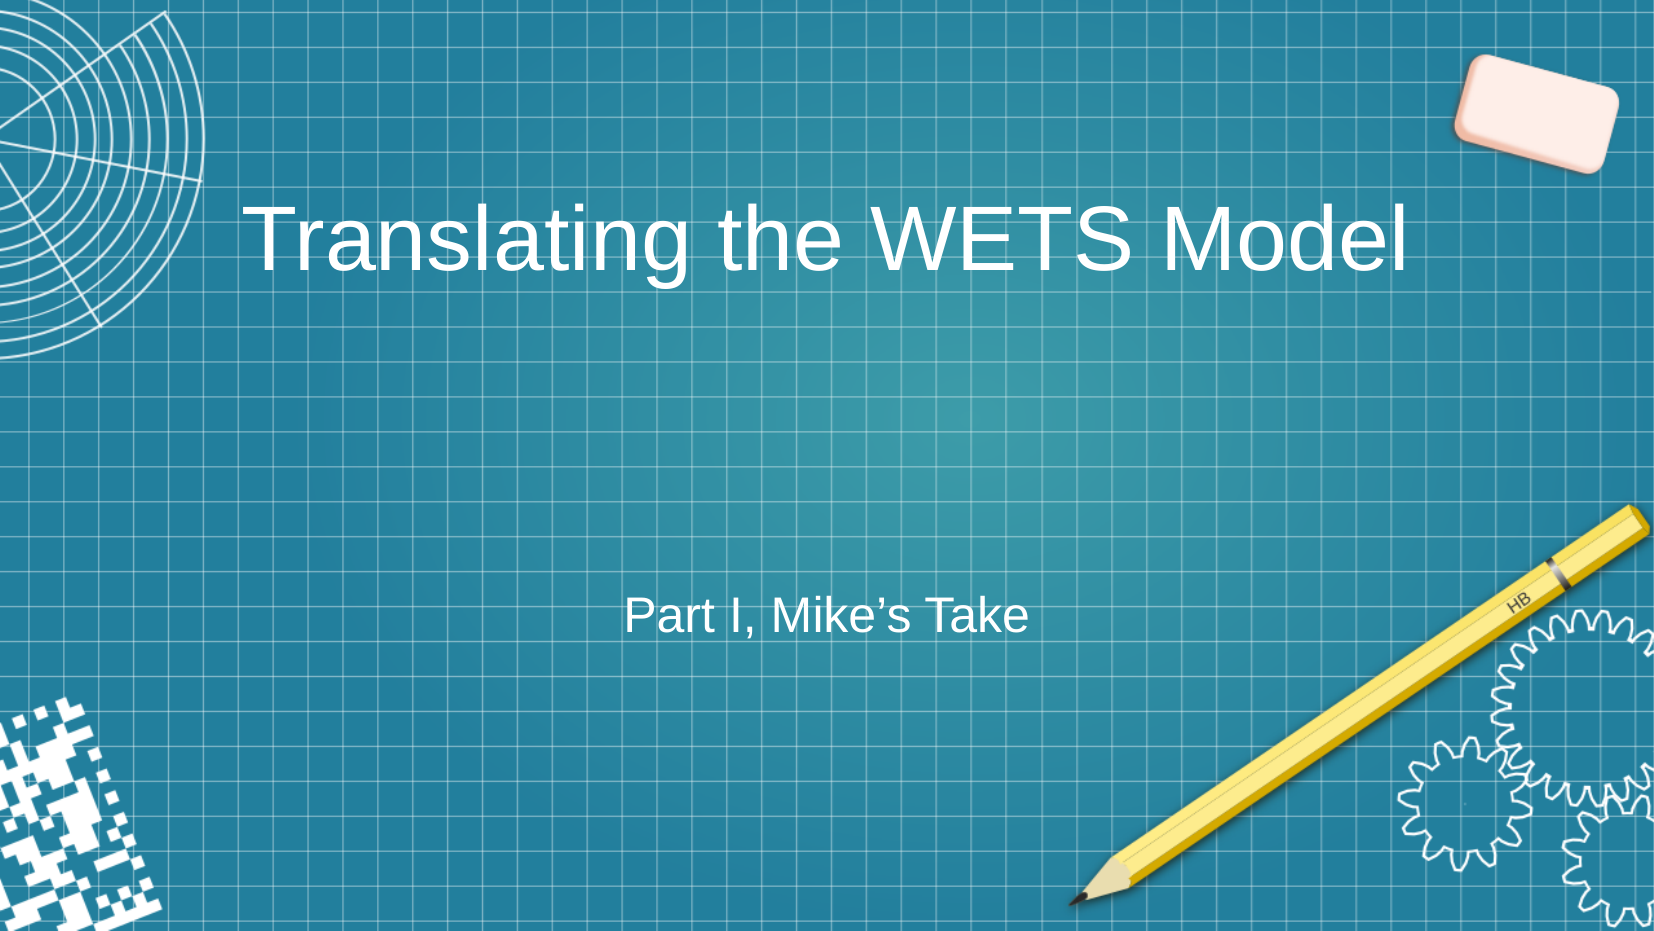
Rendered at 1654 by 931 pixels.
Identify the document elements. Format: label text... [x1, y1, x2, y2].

picture [0, 0, 1654, 931]
subtitle Part I, Mike’s Take [82, 389, 1571, 842]
title Translating the WETS Model [82, 132, 1571, 346]
